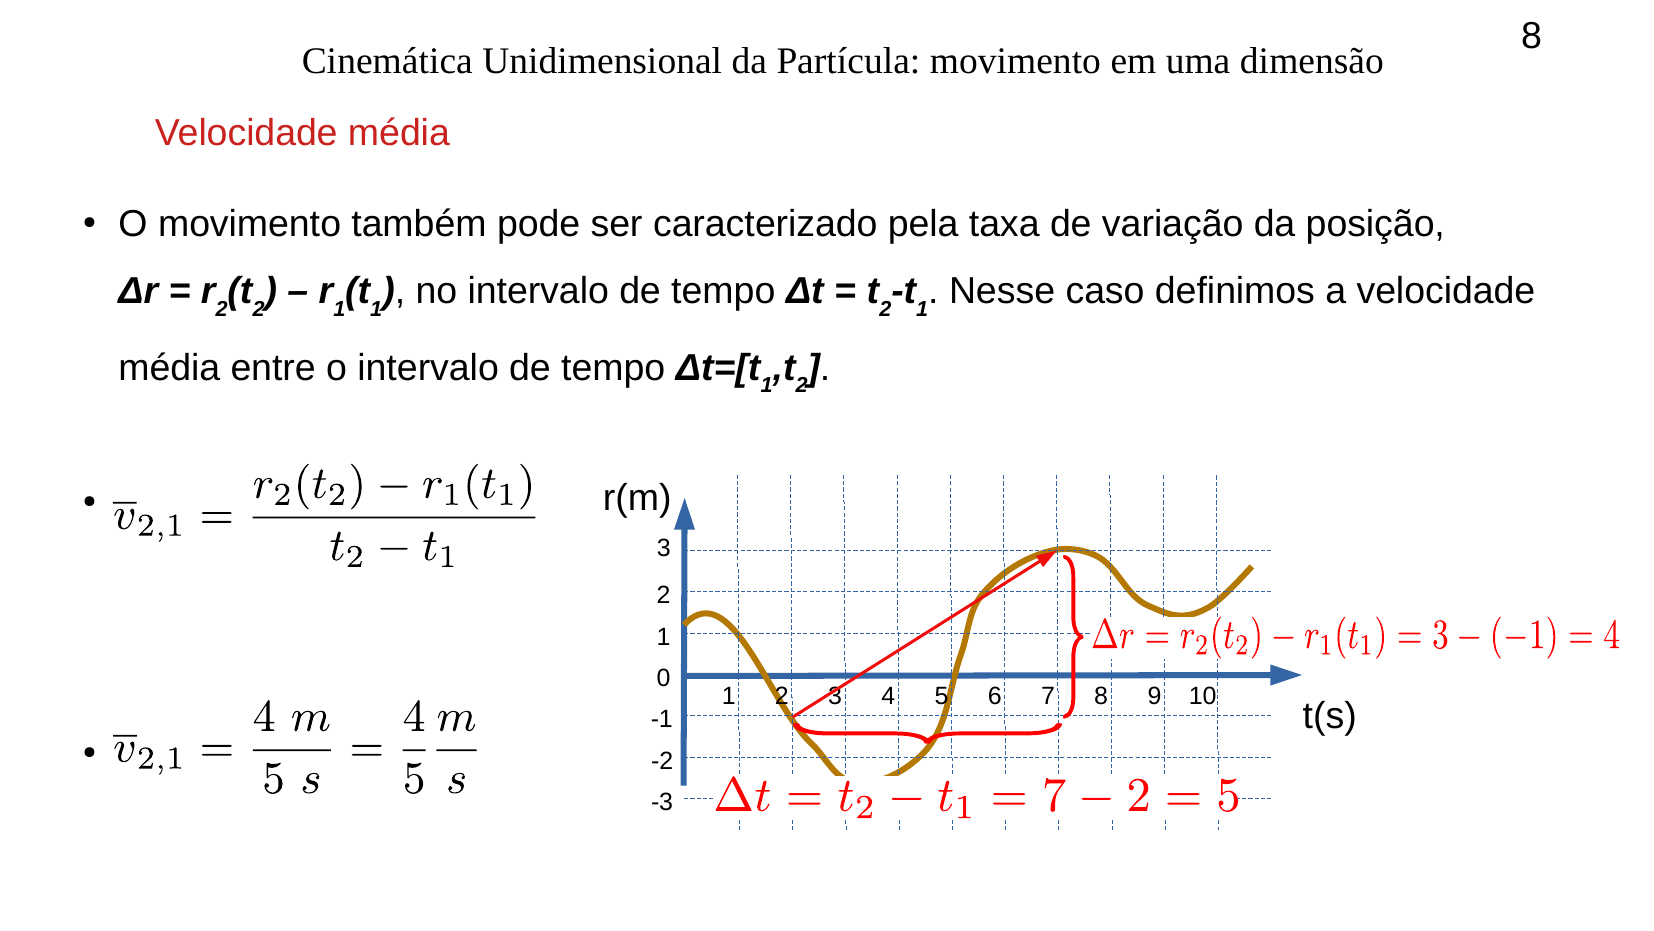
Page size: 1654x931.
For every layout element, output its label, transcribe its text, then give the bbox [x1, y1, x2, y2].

text_box 7 [1026, 674, 1056, 716]
text_box 2 [641, 573, 686, 617]
text_box r(m) [588, 468, 687, 526]
text_box -2 [636, 739, 689, 780]
text_box 3 [642, 526, 686, 570]
picture [1091, 616, 1620, 659]
text_box O movimento também pode ser caracterizado pela taxa de variação da posição, Δr = r2(t2) – r1(t1), no intervalo de tempo Δt = t2-t1. Nesse caso definimos a velocidade média entre o intervalo de tempo Δt=[t1,t2]. [869, 553, 1056, 672]
picture [713, 776, 1239, 819]
text_box t(s) [1287, 686, 1372, 744]
text_box <number> [1506, 7, 1654, 78]
text_box Velocidade média [140, 103, 465, 161]
picture [111, 462, 538, 569]
text_box 3 [813, 674, 856, 701]
text_box 2 [760, 674, 804, 717]
text_box 10 [1174, 674, 1232, 718]
text_box 4 [866, 674, 911, 716]
text_box -3 [636, 780, 689, 824]
text_box Cinemática Unidimensional da Partícula: movimento em uma dimensão [287, 11, 1401, 89]
text_box 8 [1086, 674, 1124, 718]
text_box 1 [707, 674, 751, 717]
text_box 3 [813, 679, 858, 716]
text_box [1230, 530, 1375, 616]
picture [782, 548, 1086, 746]
picture [111, 698, 479, 796]
text_box 5 [919, 674, 964, 716]
text_box -1 [636, 697, 689, 739]
text_box O movimento também pode ser caracterizado pela taxa de variação da posição, Δr = r2(t2) – r1(t1), no intervalo de tempo Δt = t2-t1. Nesse caso definimos a velocidade média entre o intervalo de tempo Δt=[t1,t2]. [68, 174, 1632, 783]
text_box 0 [641, 656, 686, 697]
text_box 1 [641, 617, 686, 656]
text_box 6 [973, 674, 1017, 716]
text_box 9 [1132, 674, 1174, 718]
